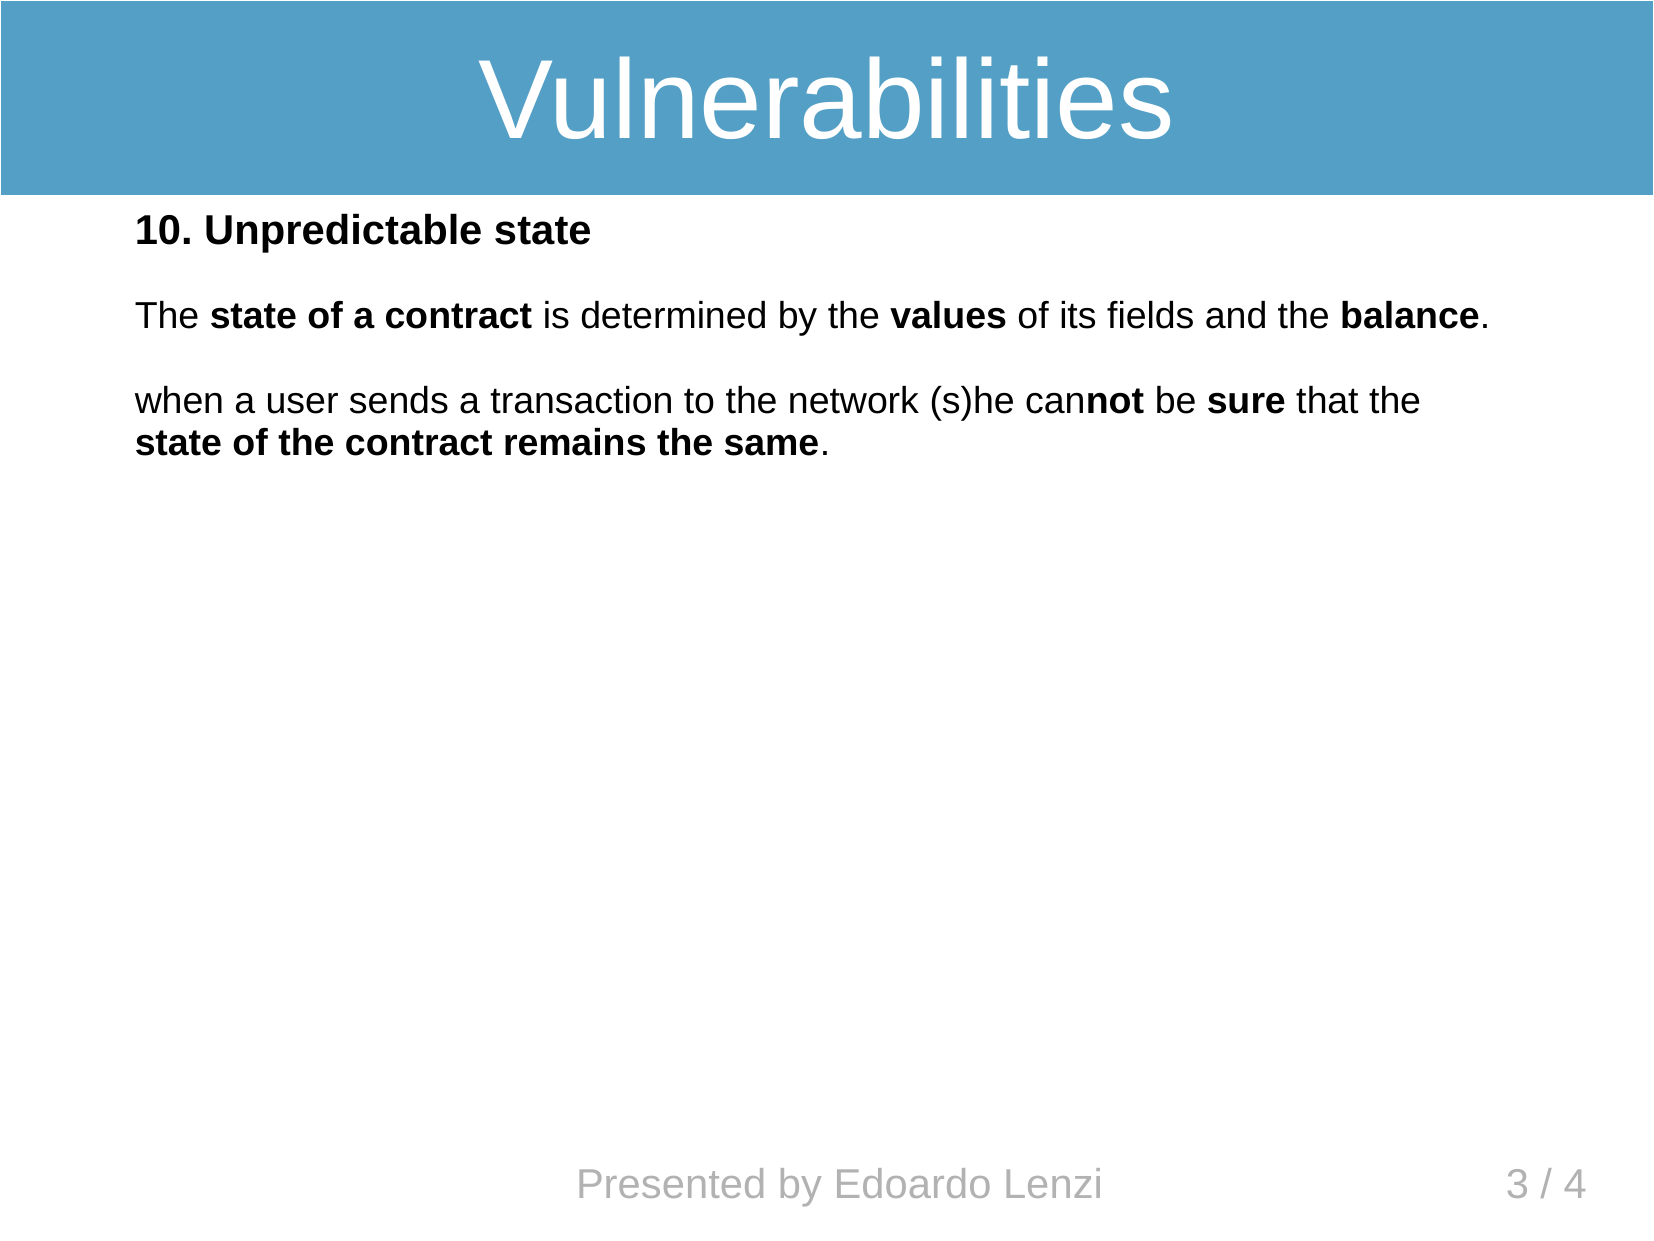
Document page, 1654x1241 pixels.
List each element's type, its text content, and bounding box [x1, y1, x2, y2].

title Vulnerabilities [82, 0, 1571, 204]
text_box [0, 0, 82, 196]
list Presented by Edoardo Lenzi 3 / 4 [505, 1160, 1654, 1241]
text_box [1571, 0, 1654, 196]
text_box 10. Unpredictable state The state of a contract is determined by the values of its fields and the balance. when a user sends a transaction to the network (s)he cannot be sure that the state of the contract remains the same. [120, 199, 1516, 937]
